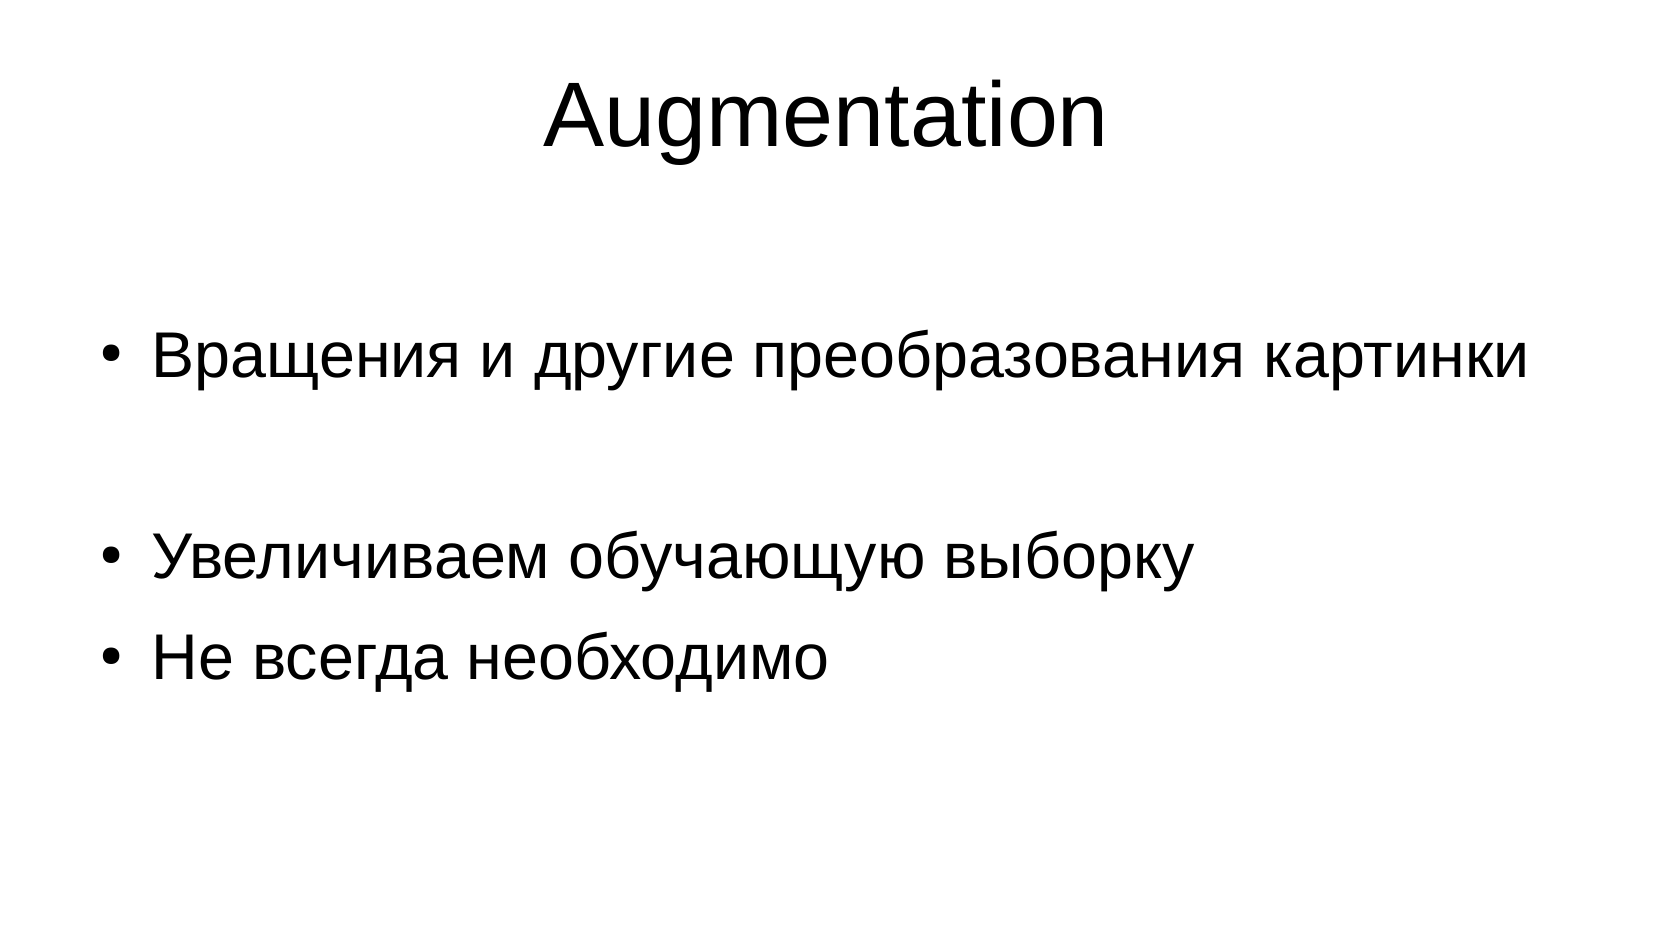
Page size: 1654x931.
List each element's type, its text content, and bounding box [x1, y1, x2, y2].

title Augmentation [82, 37, 1571, 193]
list Вращения и другие преобразования картинки Увеличиваем обучающую выборку Не всегда необходимо [82, 217, 1571, 758]
